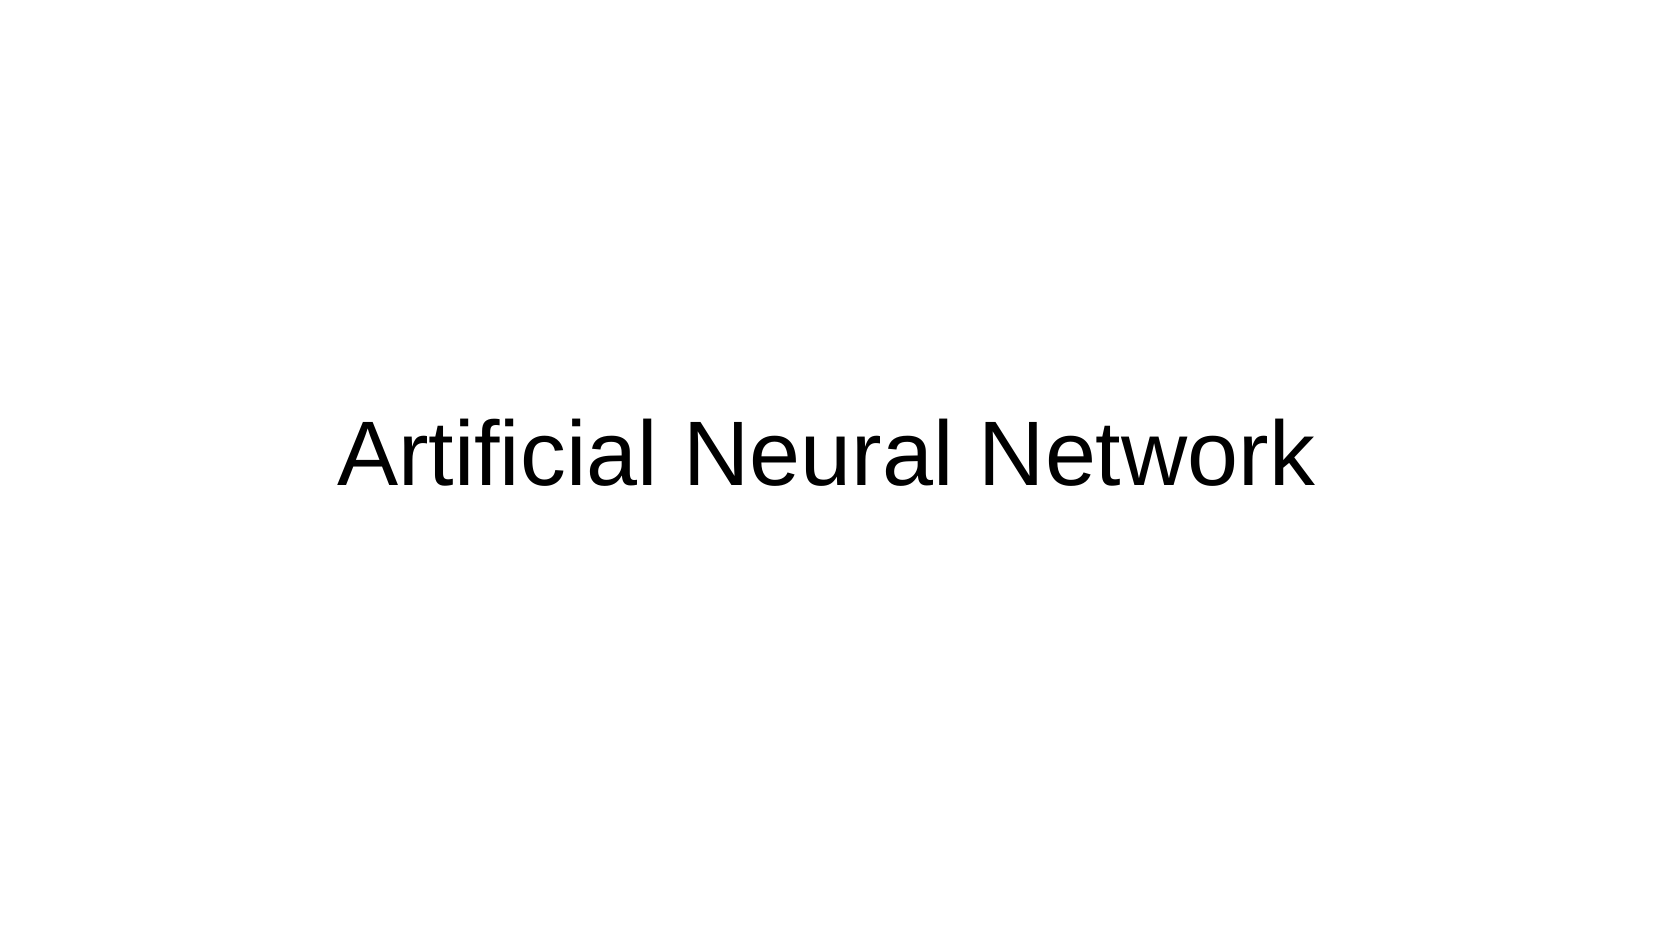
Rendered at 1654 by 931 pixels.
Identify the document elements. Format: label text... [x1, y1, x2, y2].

title Artificial Neural Network [82, 23, 1571, 885]
